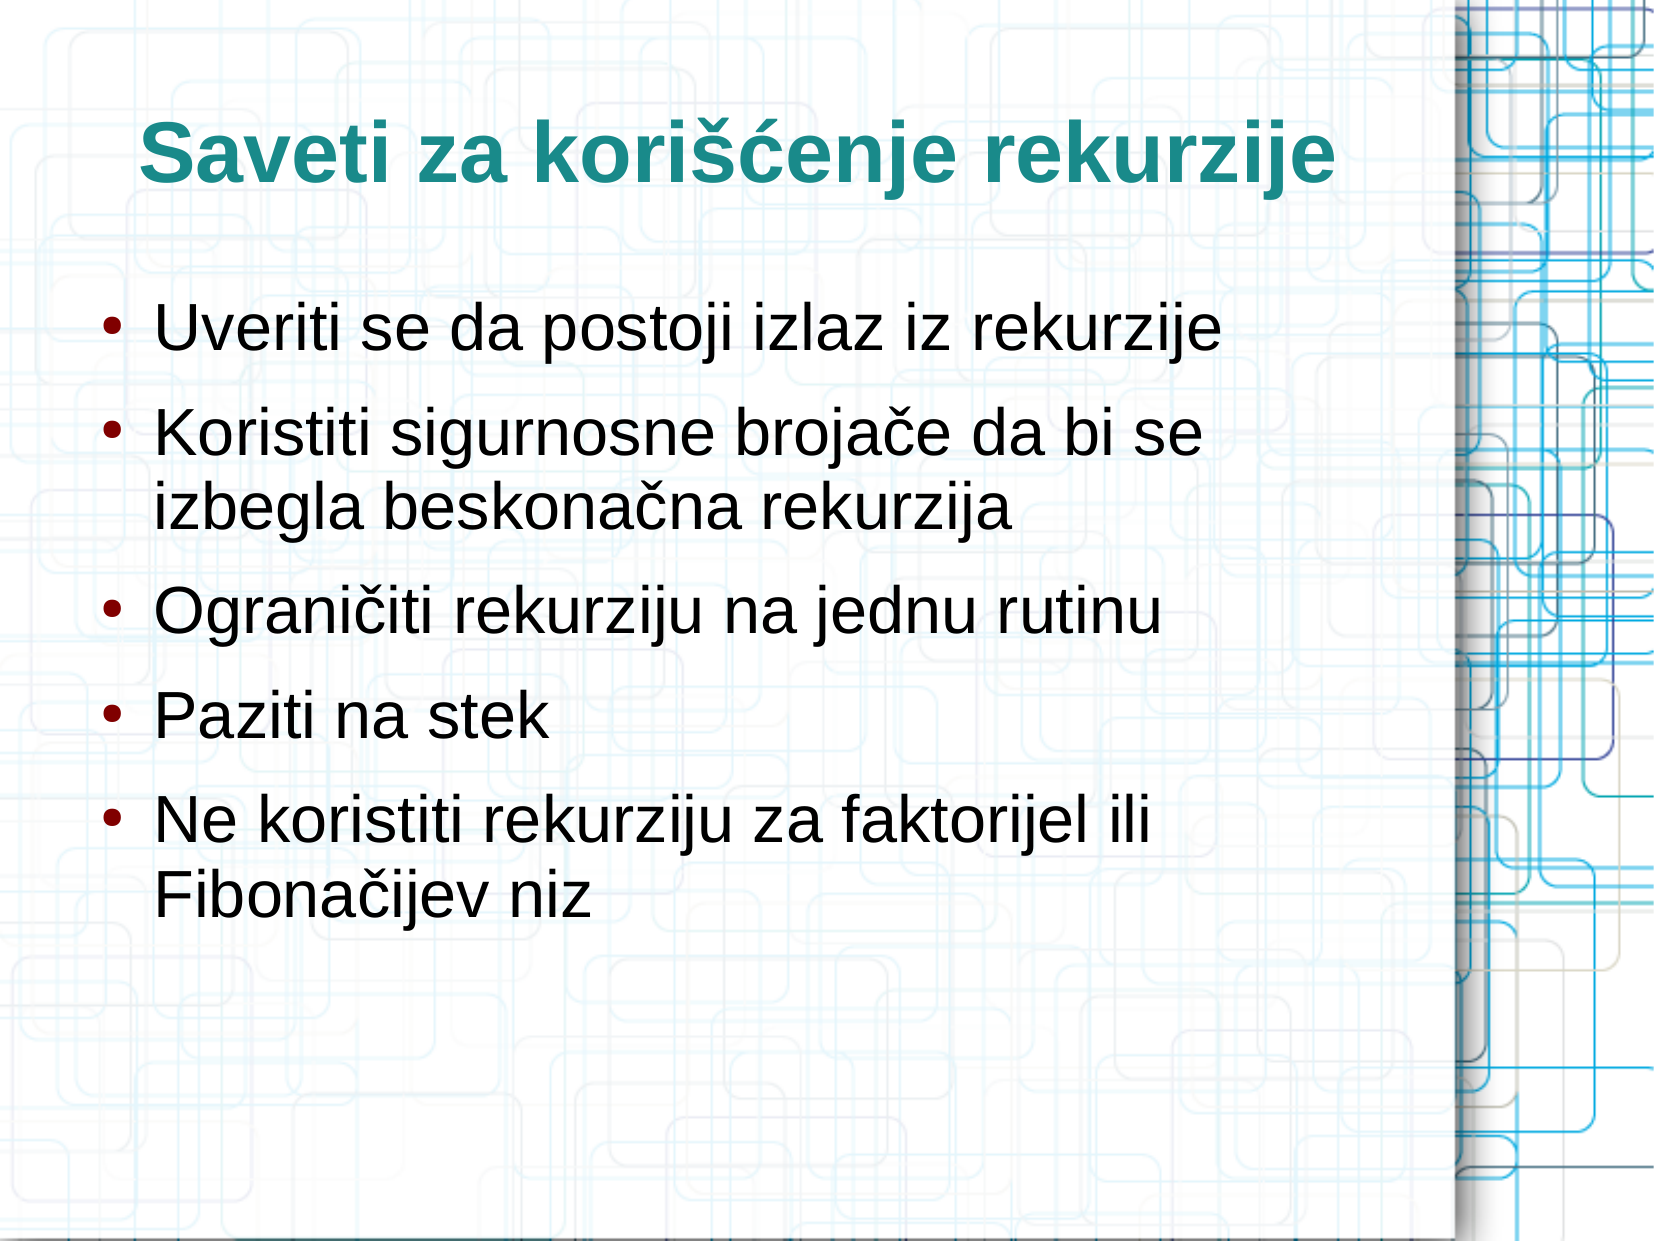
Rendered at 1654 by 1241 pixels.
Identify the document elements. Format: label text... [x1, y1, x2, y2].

title Saveti za korišćenje rekurzije [59, 49, 1418, 257]
list Uveriti se da postoji izlaz iz rekurzije Koristiti sigurnosne brojače da bi se izbegla beskonačna rekurzija Ograničiti rekurziju na jednu rutinu Paziti na stek Ne koristiti rekurziju za faktorijel ili Fibonačijev niz [82, 290, 1418, 1109]
picture [0, 0, 1654, 1241]
